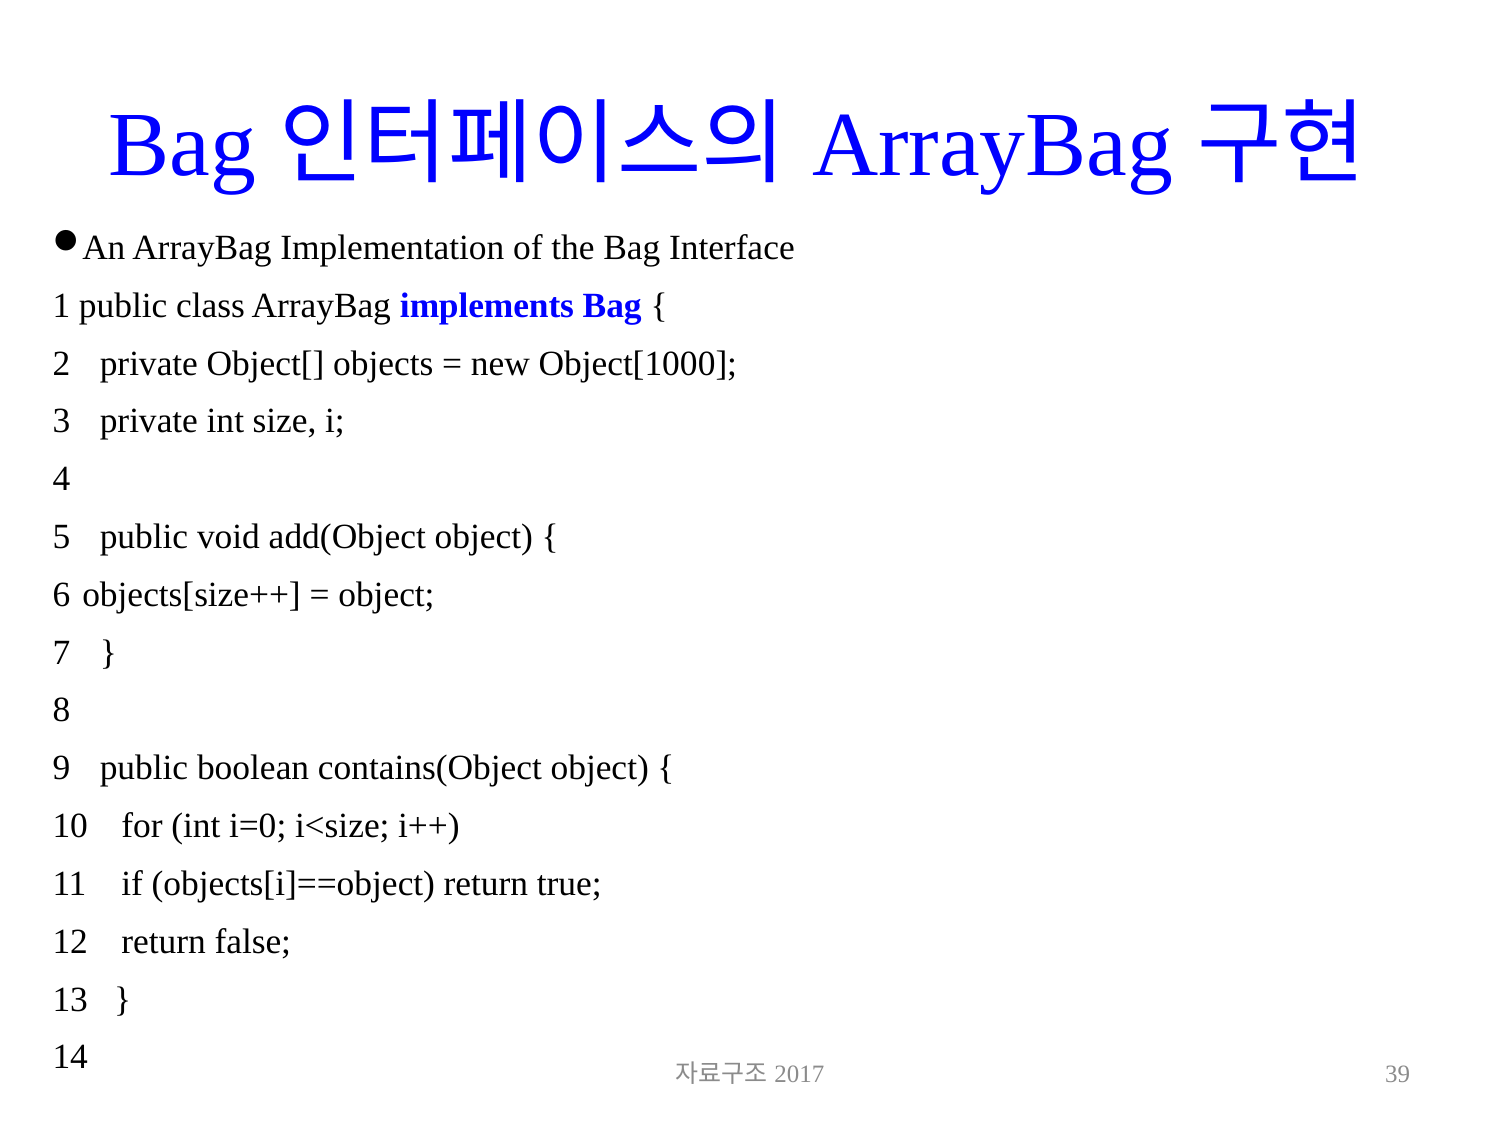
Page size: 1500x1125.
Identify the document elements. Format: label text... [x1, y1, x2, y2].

slide_number <숫자> [1074, 1042, 1425, 1103]
list An ArrayBag Implementation of the Bag Interface 1 public class ArrayBag implements Bag { 2 private Object[] objects = new Object[1000]; 3 private int size, i; 4 5 public void add(Object object) { 6 objects[size++] = object; 7 } 8 9 public boolean contains(Object object) { 10 for (int i=0; i<size; i++) 11 if (objects[i]==object) return true; 12 return false; 13 } 14 [37, 208, 1450, 1094]
title Bag 인터페이스의 ArrayBag 구현 [75, 45, 1425, 208]
footer 자료구조 2017 [512, 1042, 988, 1103]
